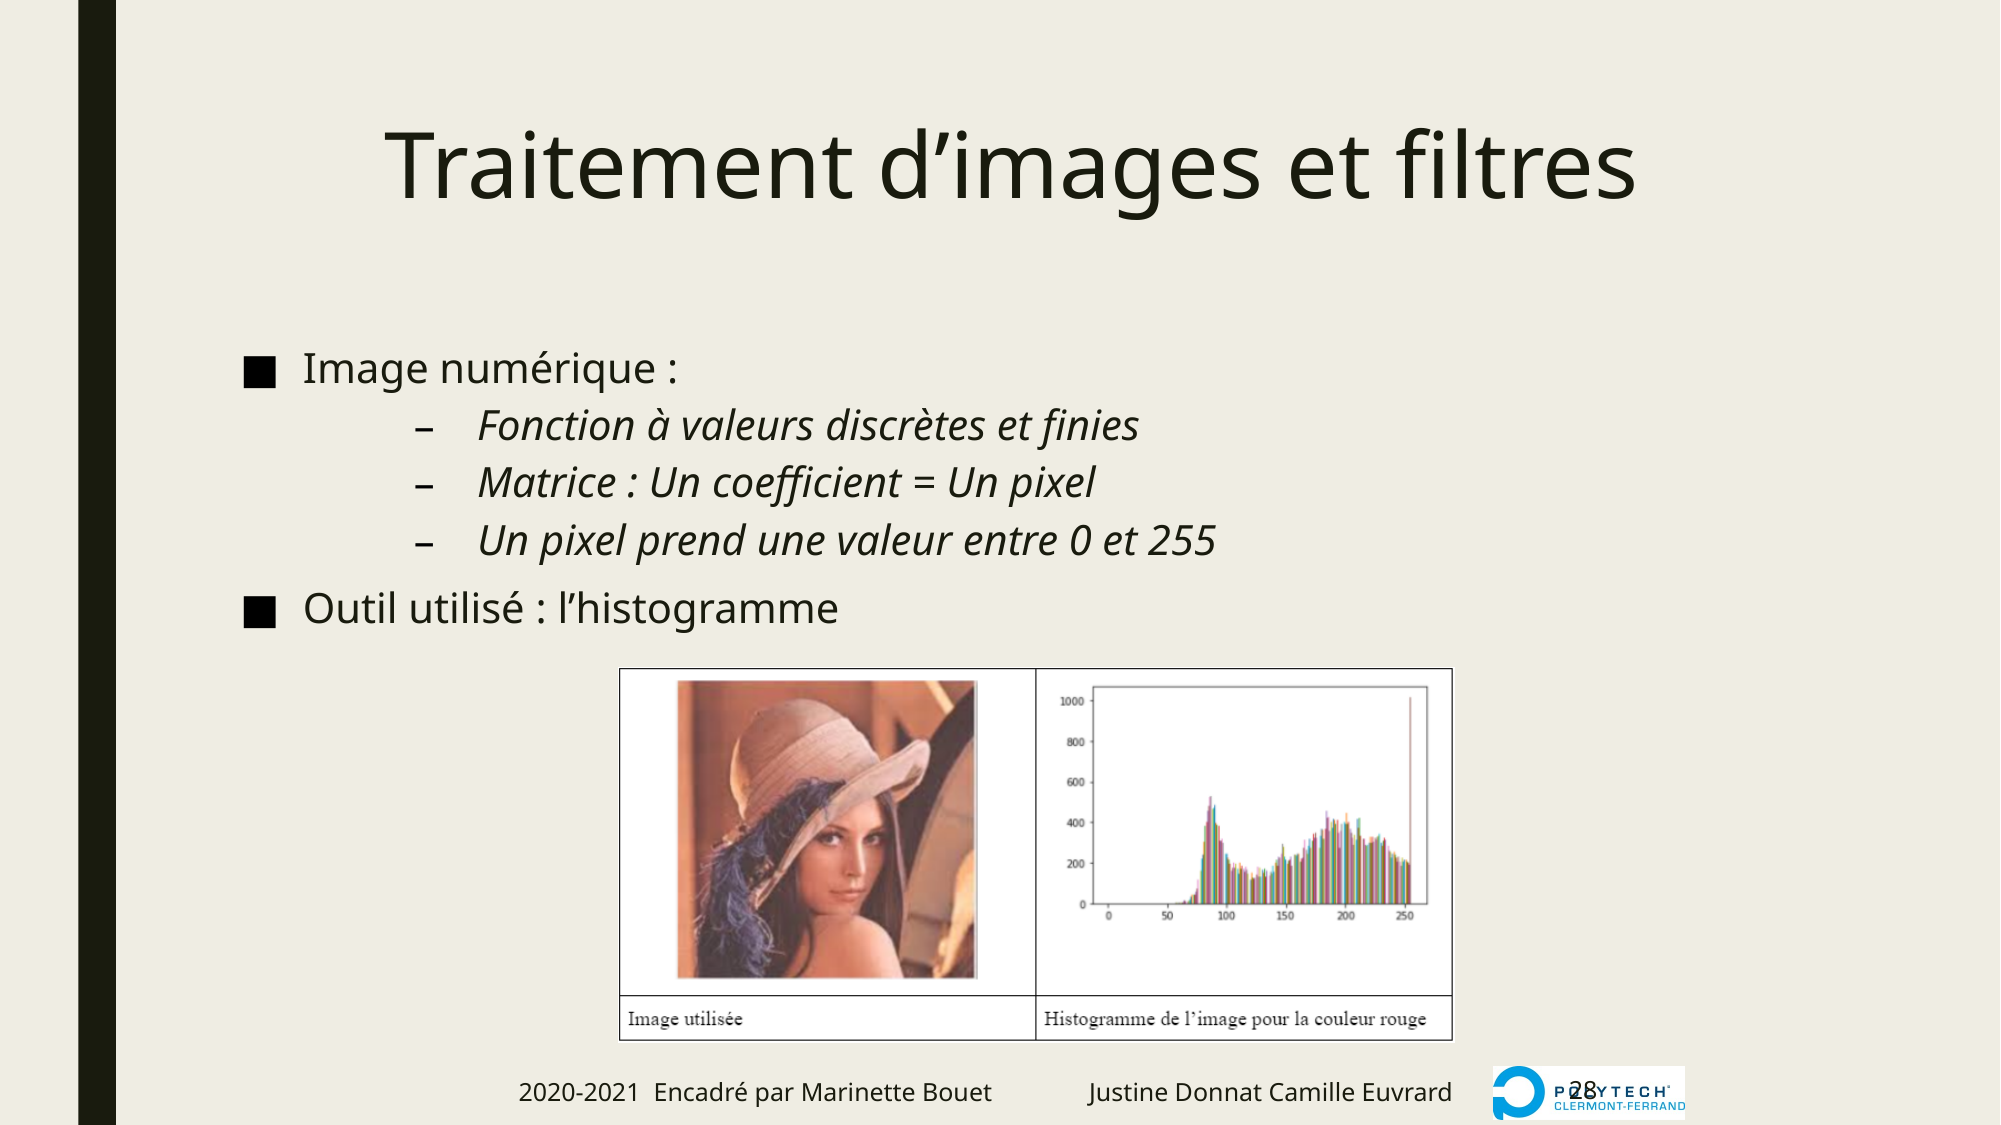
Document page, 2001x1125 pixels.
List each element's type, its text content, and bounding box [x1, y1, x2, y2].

title Traitement d’images et filtres [225, 112, 1801, 225]
text_box [1553, 1058, 1816, 1125]
text_box 2020-2021 Encadré par Marinette Bouet Justine Donnat Camille Euvrard [474, 1058, 1506, 1125]
picture [618, 667, 1455, 1043]
list Image numérique : Fonction à valeurs discrètes et finies Matrice : Un coefficient = Un pixel Un pixel prend une valeur entre 0 et 255 Outil utilisé : l’histogramme [225, 337, 1801, 668]
